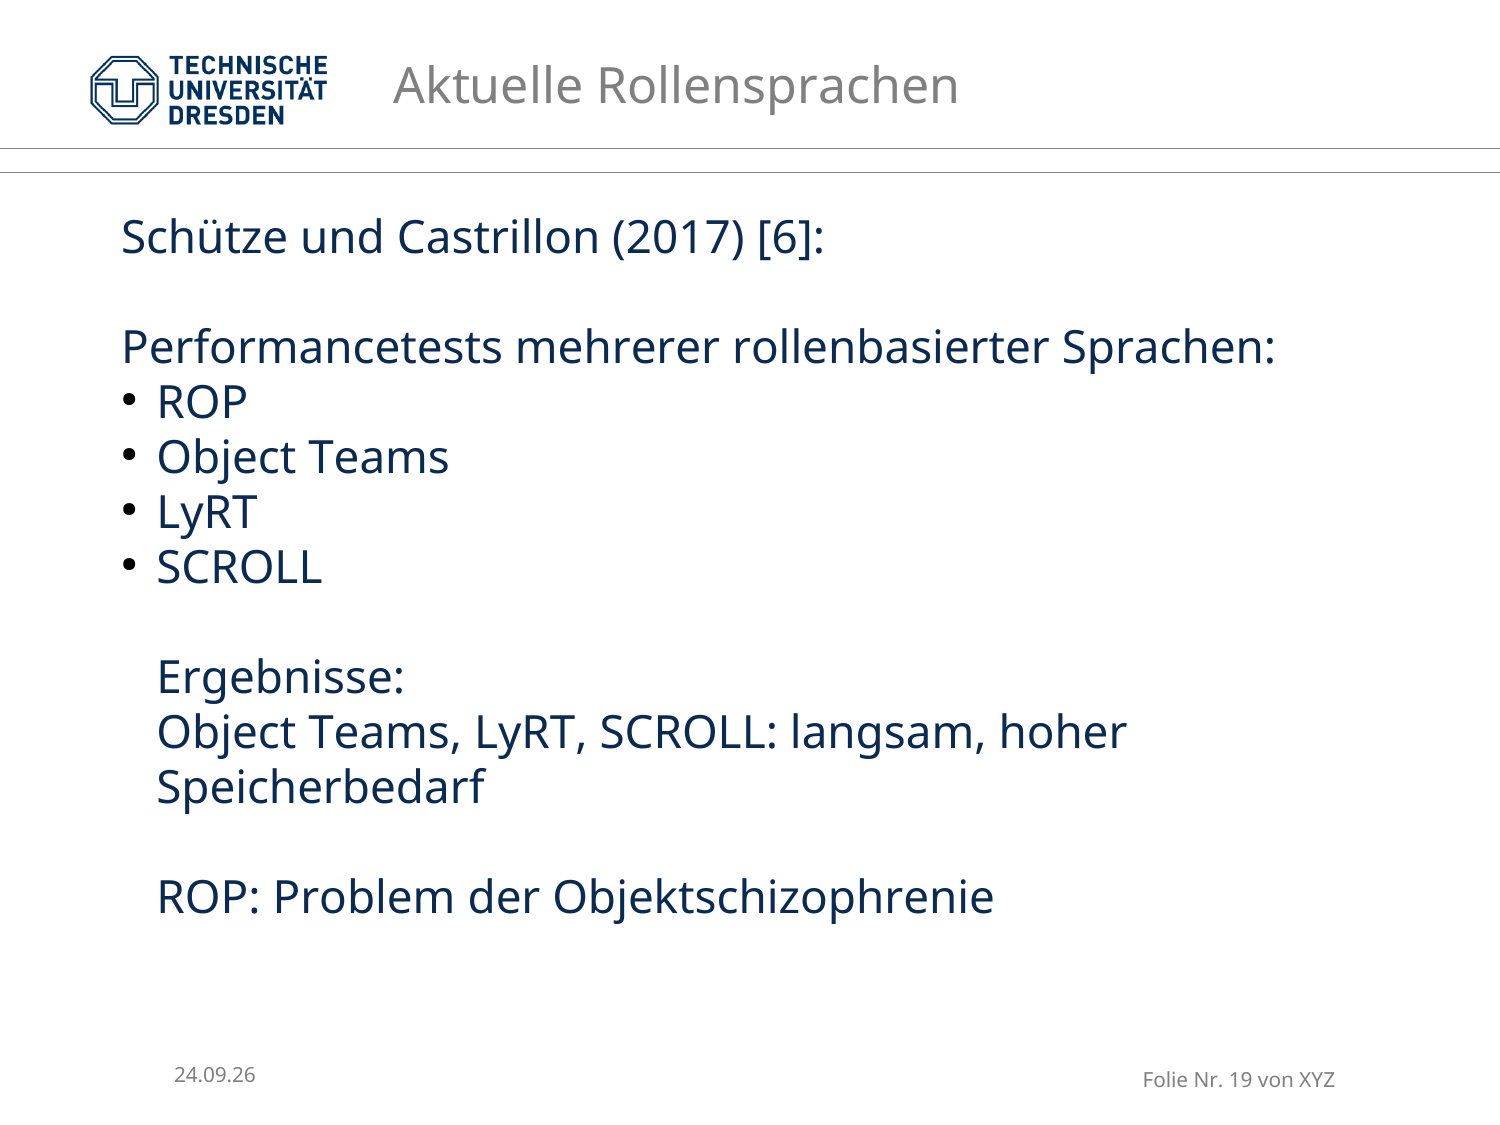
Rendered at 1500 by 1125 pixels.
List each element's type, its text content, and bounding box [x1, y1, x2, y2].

title Aktuelle Rollensprachen [378, 0, 1500, 178]
text_box Schütze und Castrillon (2017) [6]: Performancetests mehrerer rollenbasierter Sprachen: ROP Object Teams LyRT SCROLL Ergebnisse: Object Teams, LyRT, SCROLL: langsam, hoher Speicherbedarf ROP: Problem der Objektschizophrenie [106, 200, 1430, 1111]
picture [90, 54, 327, 125]
